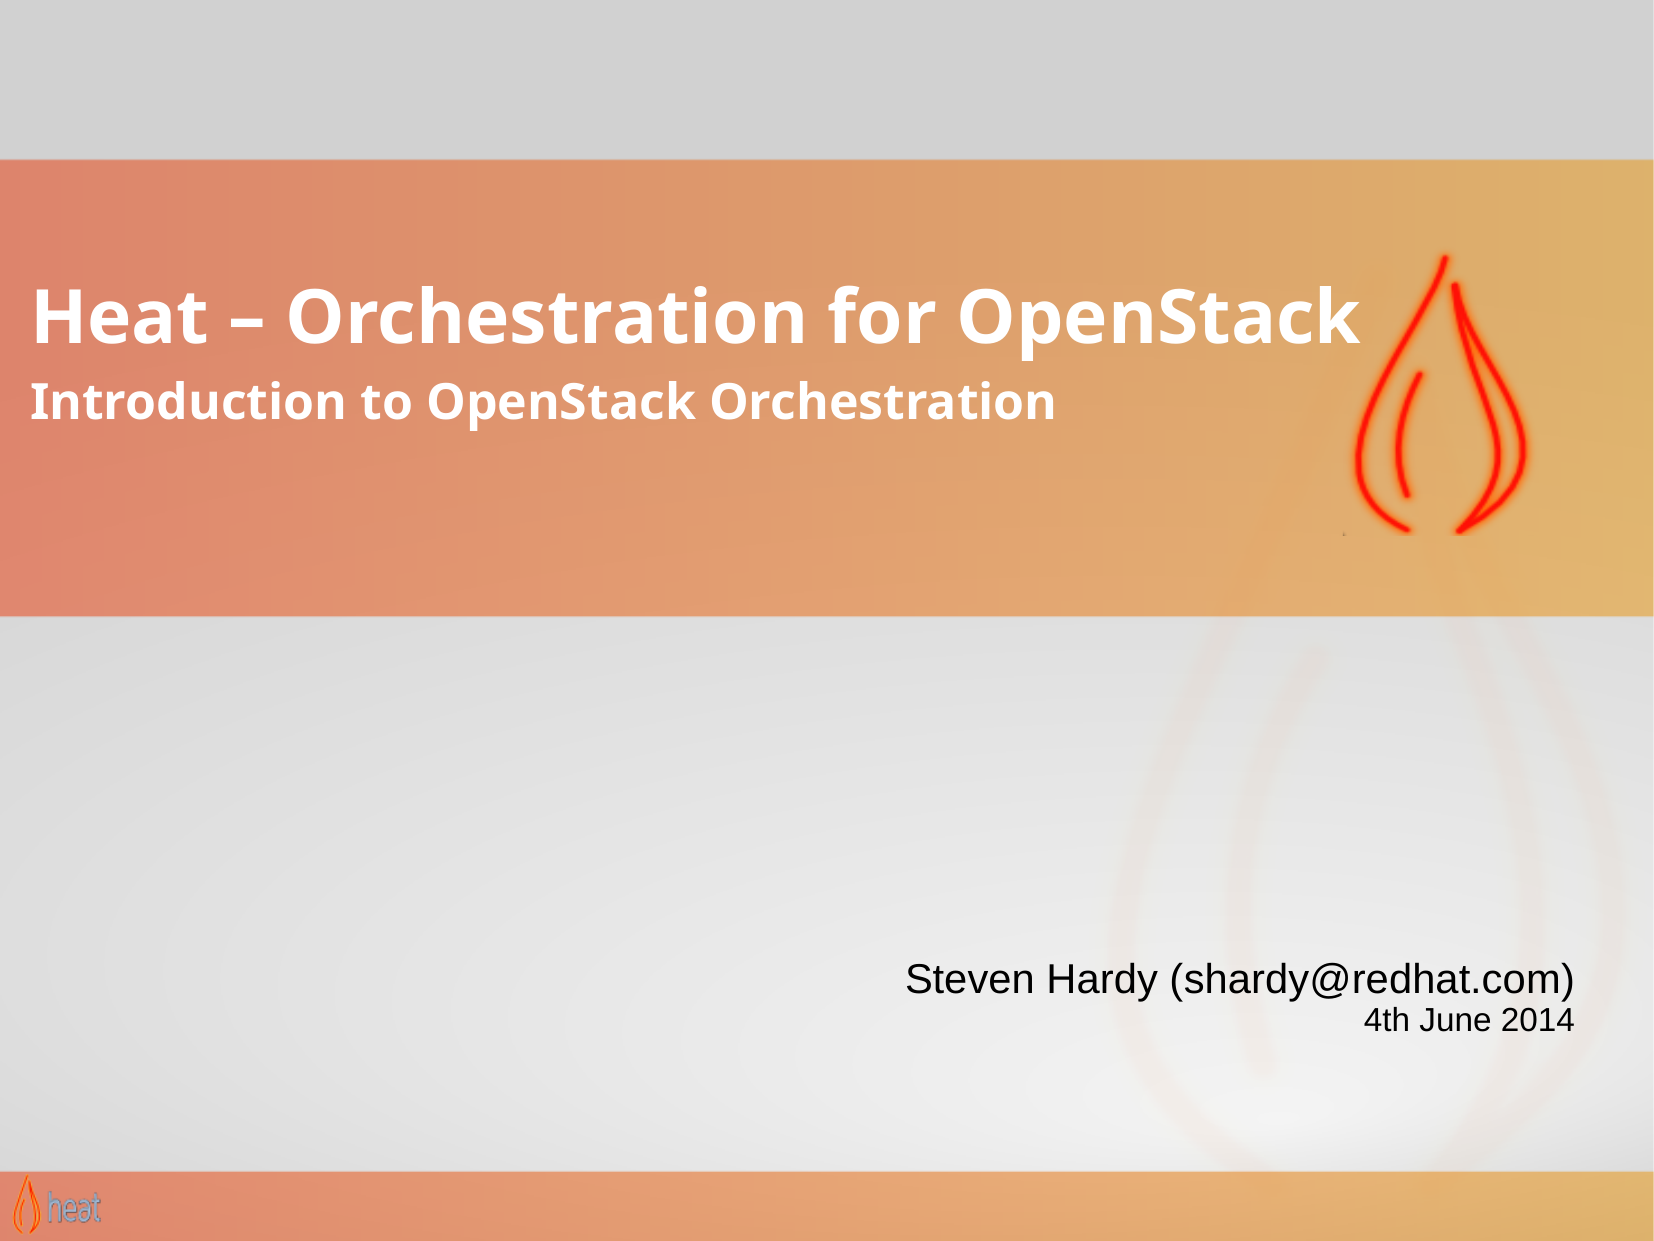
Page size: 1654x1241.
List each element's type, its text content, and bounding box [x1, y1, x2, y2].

picture [0, 0, 1654, 1241]
title Heat – Orchestration for OpenStack Introduction to OpenStack Orchestration [30, 255, 1519, 443]
subtitle Steven Hardy (shardy@redhat.com) 4th June 2014 [435, 615, 1576, 1241]
